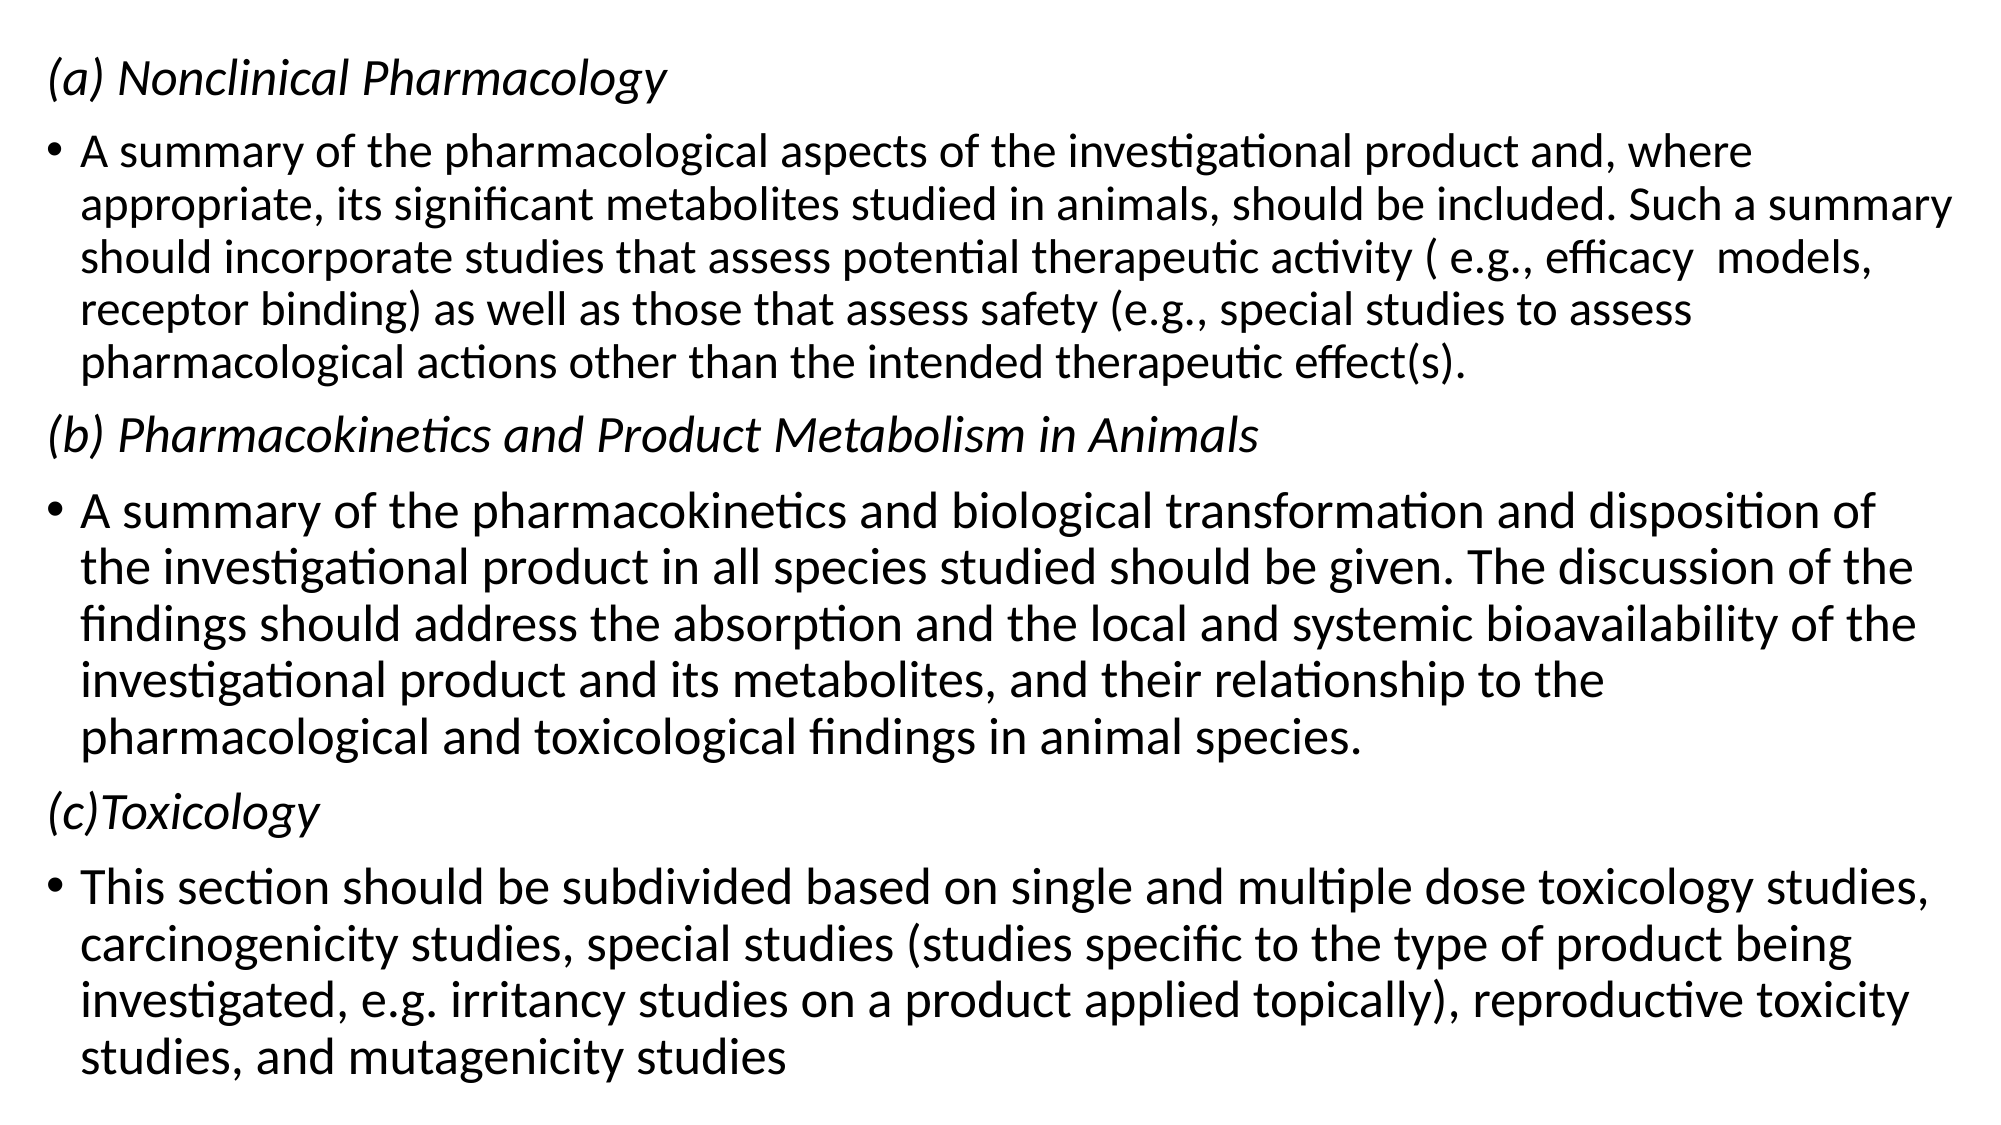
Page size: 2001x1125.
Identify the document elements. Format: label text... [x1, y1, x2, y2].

list (a) Nonclinical Pharmacology A summary of the pharmacological aspects of the investigational product and, where appropriate, its significant metabolites studied in animals, should be included. Such a summary should incorporate studies that assess potential therapeutic activity ( e.g., efficacy models, receptor binding) as well as those that assess safety (e.g., special studies to assess pharmacological actions other than the intended therapeutic effect(s). (b) Pharmacokinetics and Product Metabolism in Animals A summary of the pharmacokinetics and biological transformation and disposition of the investigational product in all species studied should be given. The discussion of the findings should address the absorption and the local and systemic bioavailability of the investigational product and its metabolites, and their relationship to the pharmacological and toxicological findings in animal species. (c)Toxicology This section should be subdivided based on single and multiple dose toxicology studies, carcinogenicity studies, special studies (studies specific to the type of product being investigated, e.g. irritancy studies on a product applied topically), reproductive toxicity studies, and mutagenicity studies [31, 42, 1972, 1107]
